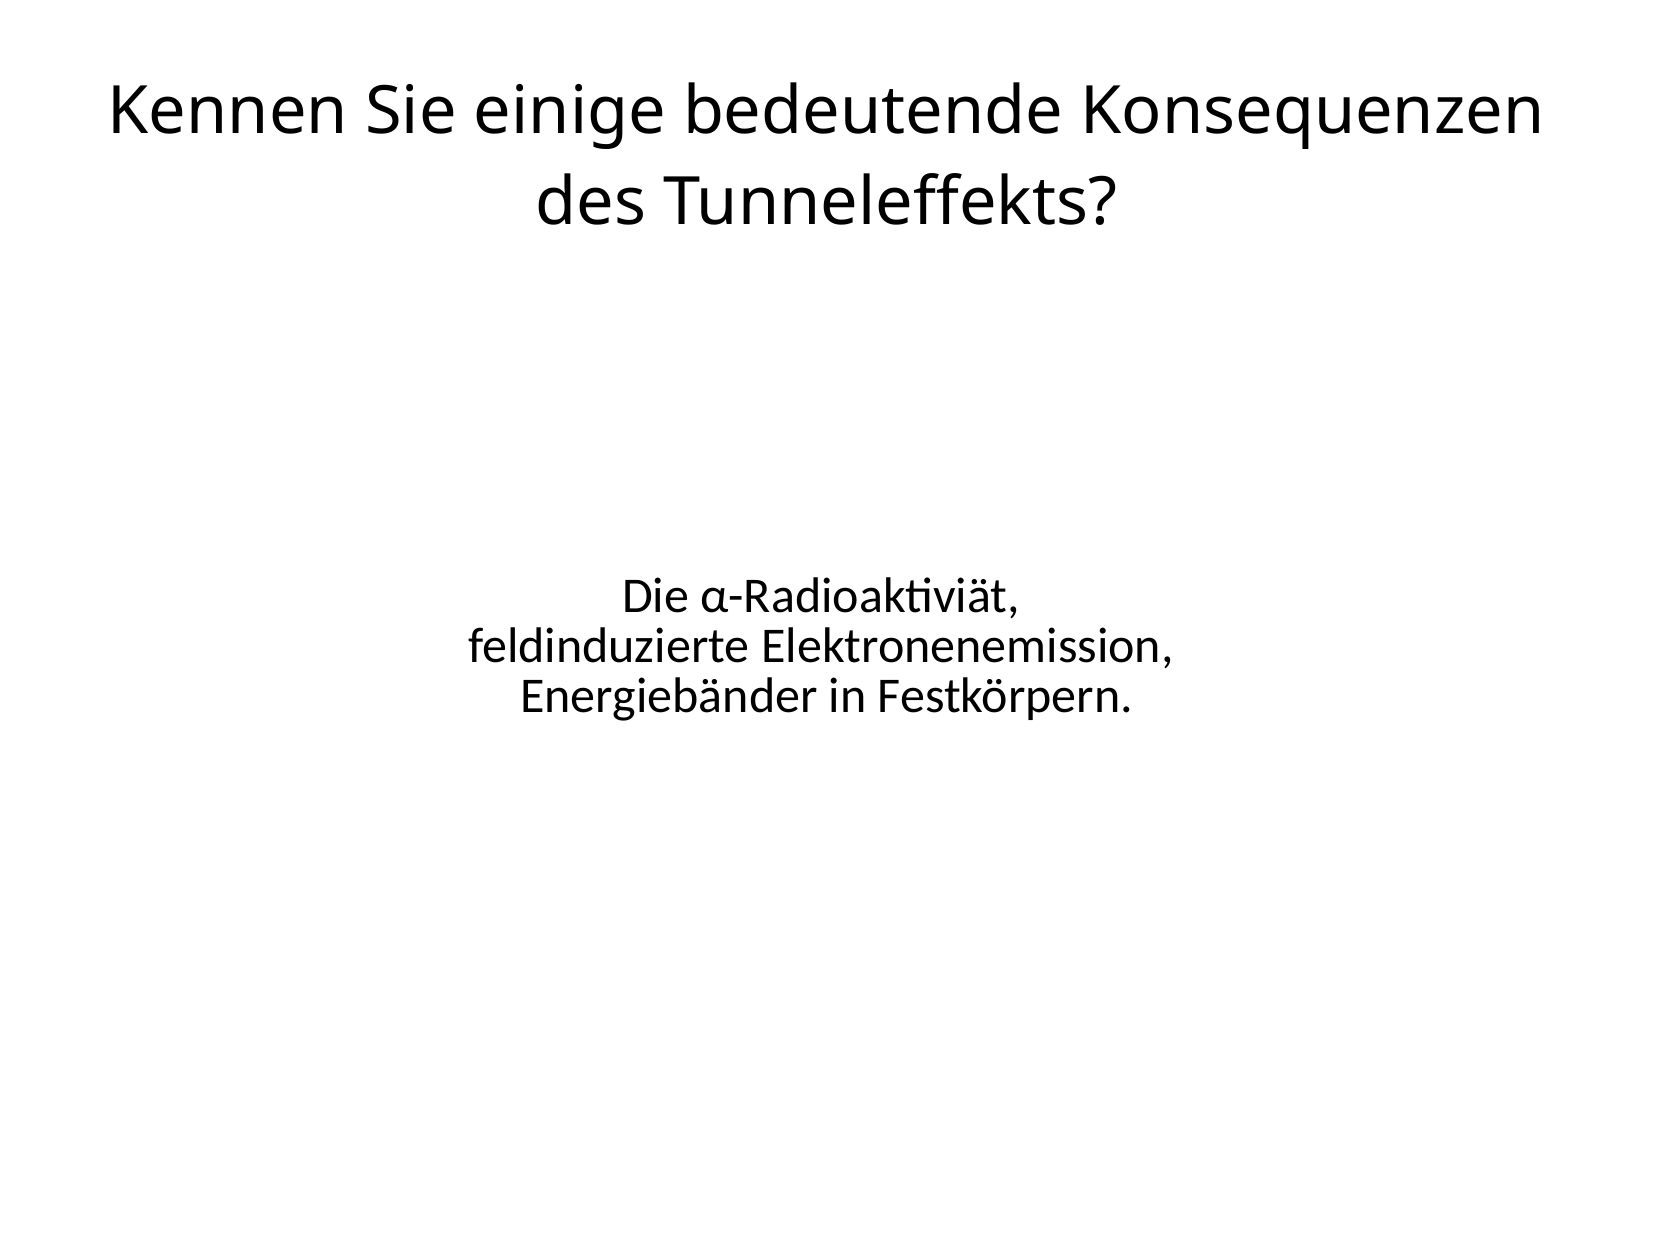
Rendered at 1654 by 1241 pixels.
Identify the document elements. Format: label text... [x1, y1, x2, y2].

title Kennen Sie einige bedeutende Konsequenzen des Tunneleffekts? [82, 49, 1571, 257]
subtitle Die α-Radioaktiviät, feldinduzierte Elektronenemission, Energiebänder in Festkörpern. [82, 290, 1571, 1010]
